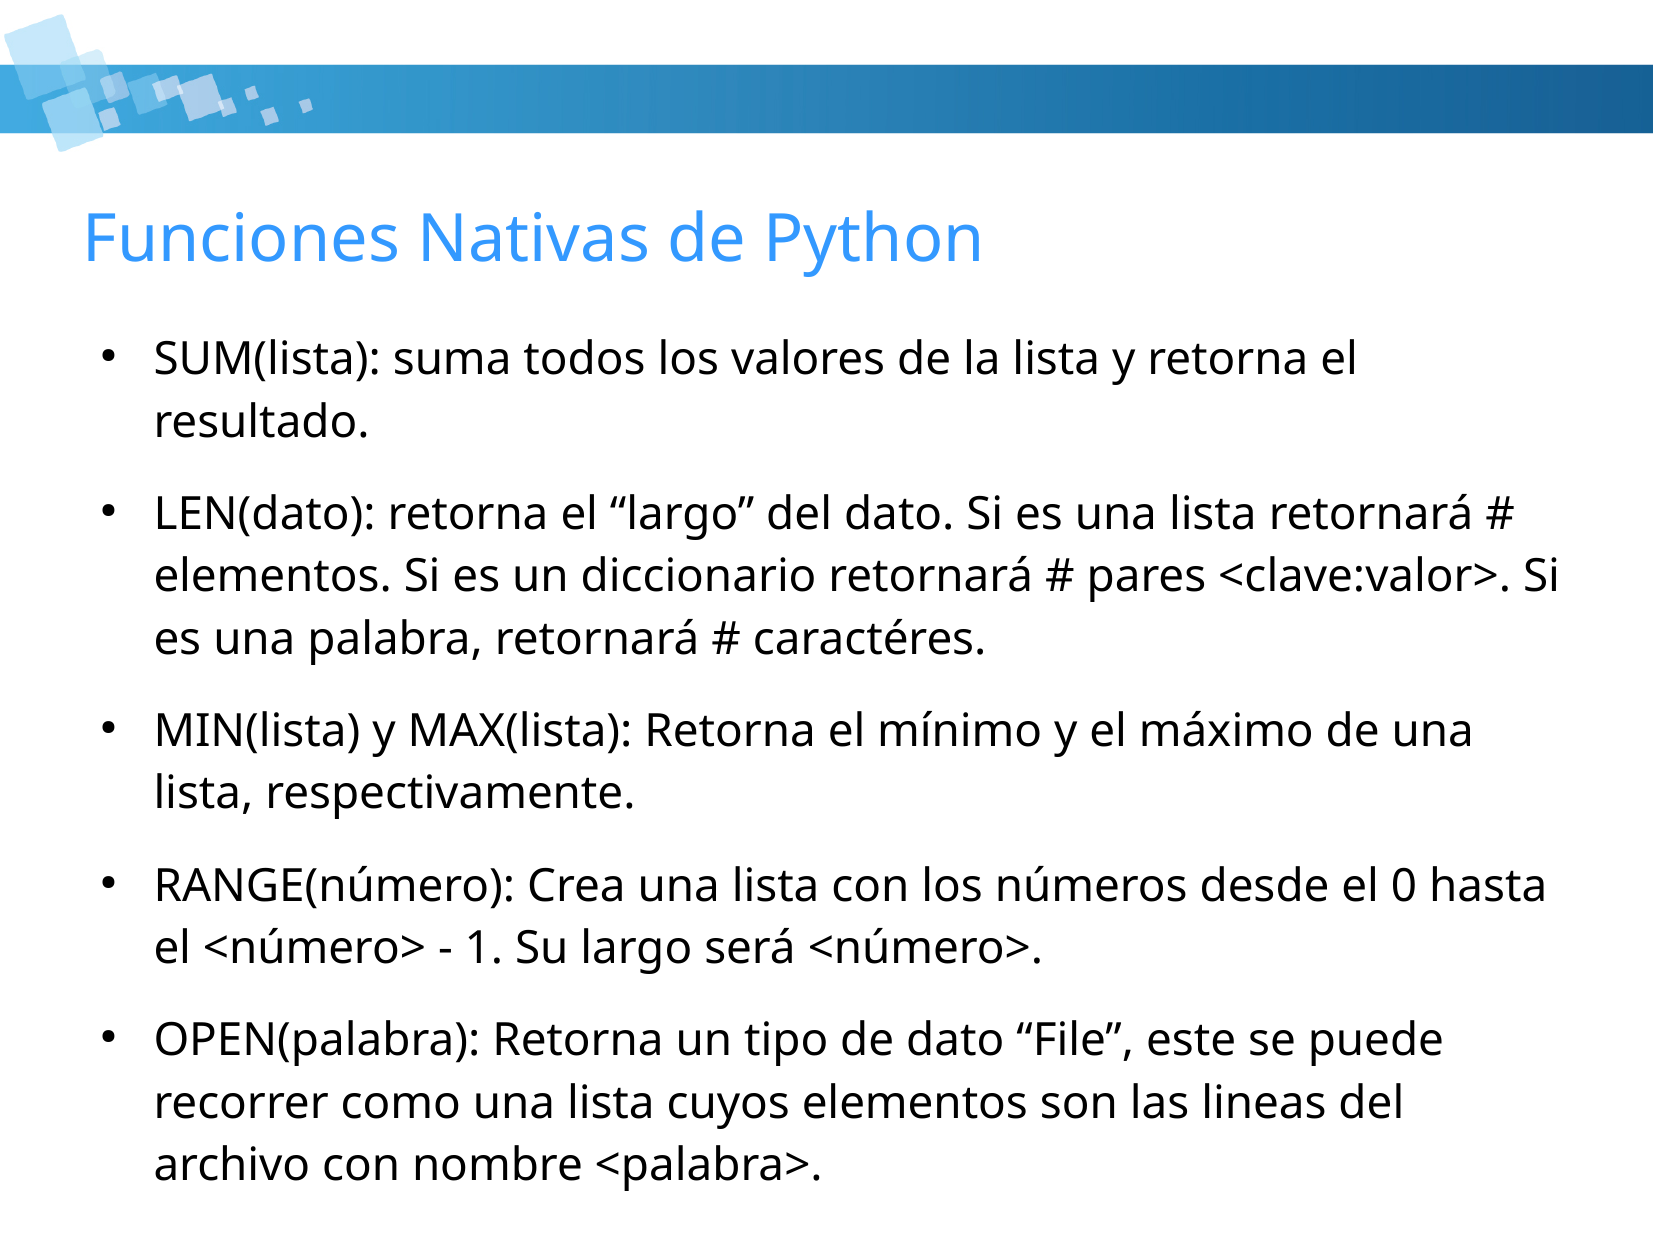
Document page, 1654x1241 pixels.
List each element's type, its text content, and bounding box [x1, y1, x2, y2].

list SUM(lista): suma todos los valores de la lista y retorna el resultado. LEN(dato): retorna el “largo” del dato. Si es una lista retornará # elementos. Si es un diccionario retornará # pares <clave:valor>. Si es una palabra, retornará # caractéres. MIN(lista) y MAX(lista): Retorna el mínimo y el máximo de una lista, respectivamente. RANGE(número): Crea una lista con los números desde el 0 hasta el <número> - 1. Su largo será <número>. OPEN(palabra): Retorna un tipo de dato “File”, este se puede recorrer como una lista cuyos elementos son las lineas del archivo con nombre <palabra>. [82, 325, 1571, 1137]
title Funciones Nativas de Python [82, 132, 1571, 325]
picture [0, 0, 1653, 1238]
